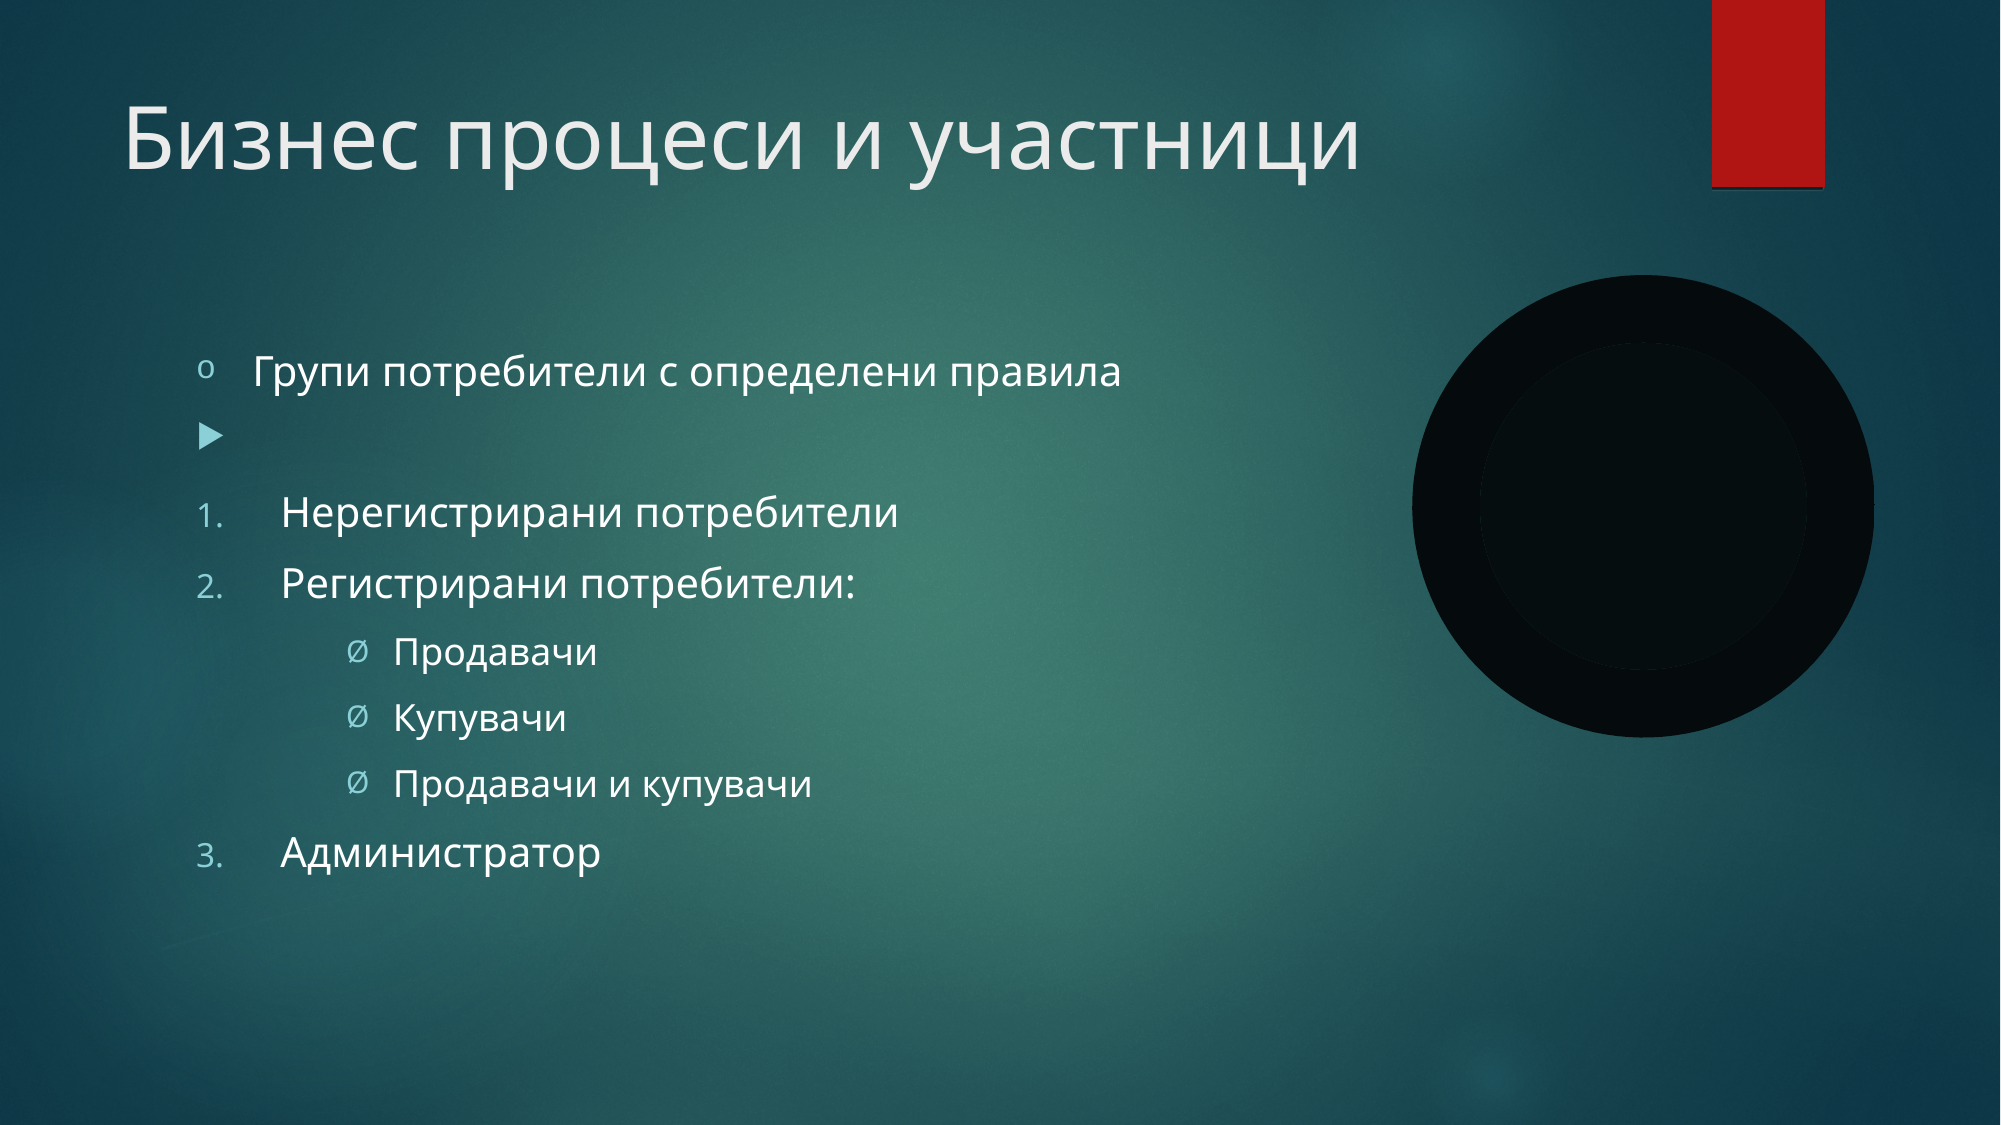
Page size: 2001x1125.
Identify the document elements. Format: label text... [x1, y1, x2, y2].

title Бизнес процеси и участници [106, 74, 1649, 305]
list Групи потребители с определени правила Нерегистрирани потребители Регистрирани потребители: Продавачи Купувачи Продавачи и купувачи Администратор [181, 336, 1649, 1026]
